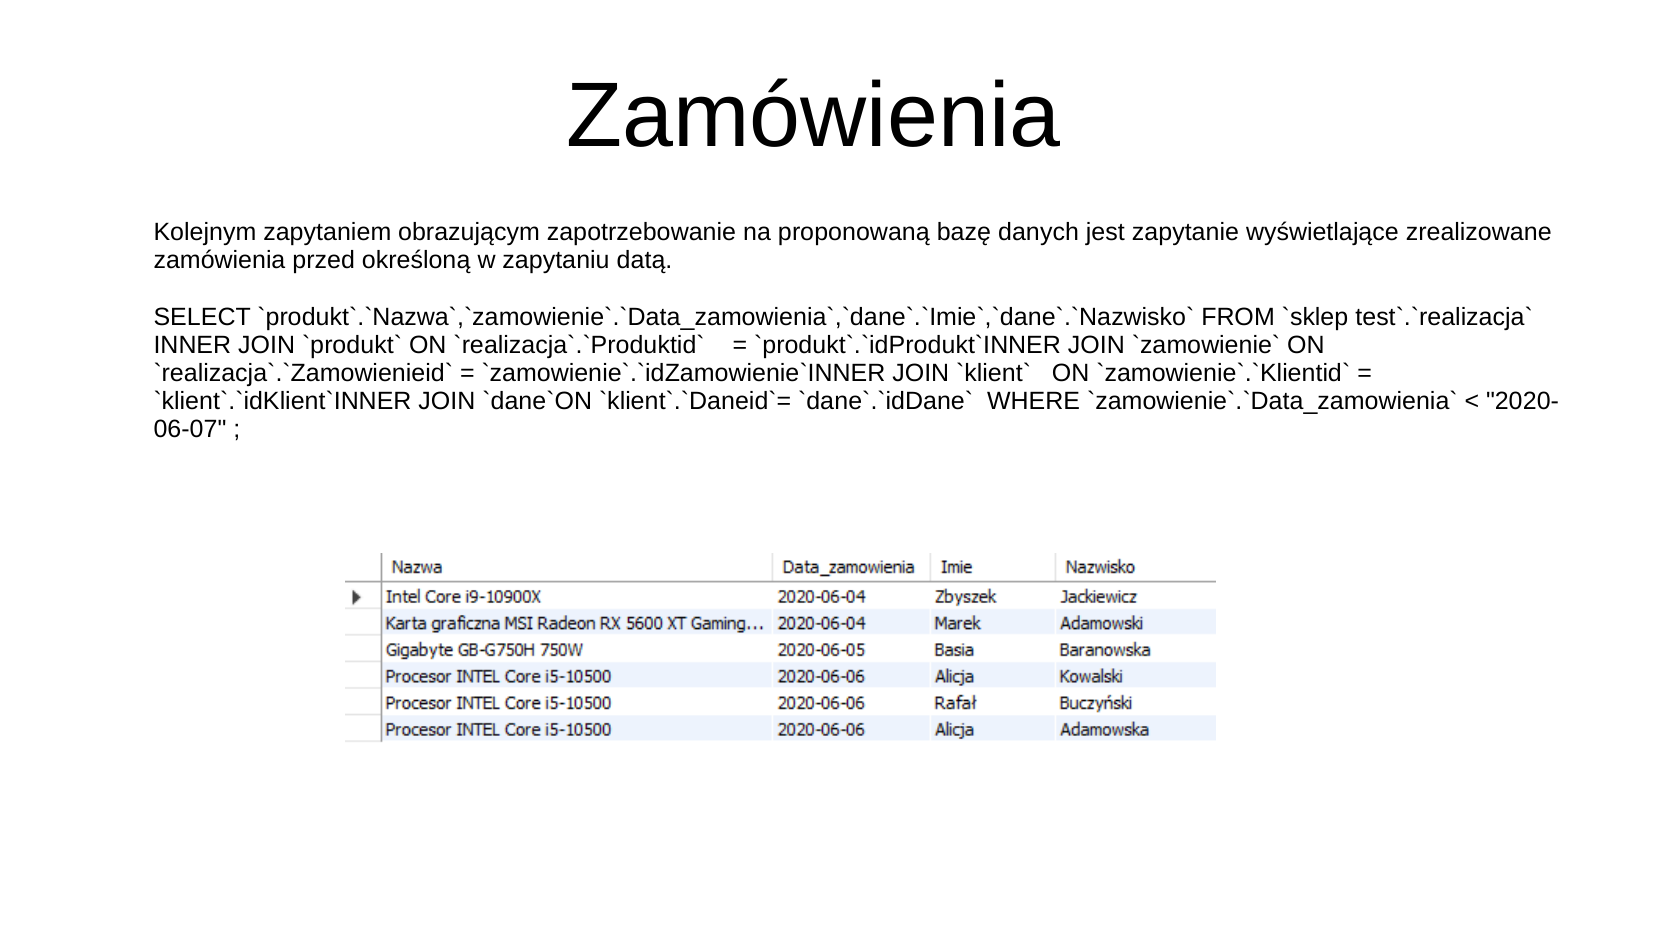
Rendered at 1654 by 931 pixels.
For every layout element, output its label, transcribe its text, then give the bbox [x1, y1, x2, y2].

title Zamówienia [82, 37, 1571, 193]
list Kolejnym zapytaniem obrazującym zapotrzebowanie na proponowaną bazę danych jest zapytanie wyświetlające zrealizowane zamówienia przed określoną w zapytaniu datą. SELECT `produkt`.`Nazwa`,`zamowienie`.`Data_zamowienia`,`dane`.`Imie`,`dane`.`Nazwisko` FROM `sklep test`.`realizacja` INNER JOIN `produkt` ON `realizacja`.`Produktid` = `produkt`.`idProdukt`INNER JOIN `zamowienie` ON `realizacja`.`Zamowienieid` = `zamowienie`.`idZamowienie`INNER JOIN `klient` ON `zamowienie`.`Klientid` = `klient`.`idKlient`INNER JOIN `dane`ON `klient`.`Daneid`= `dane`.`idDane` WHERE `zamowienie`.`Data_zamowienia` < "2020-06-07" ; [82, 217, 1571, 758]
picture [345, 553, 1216, 751]
